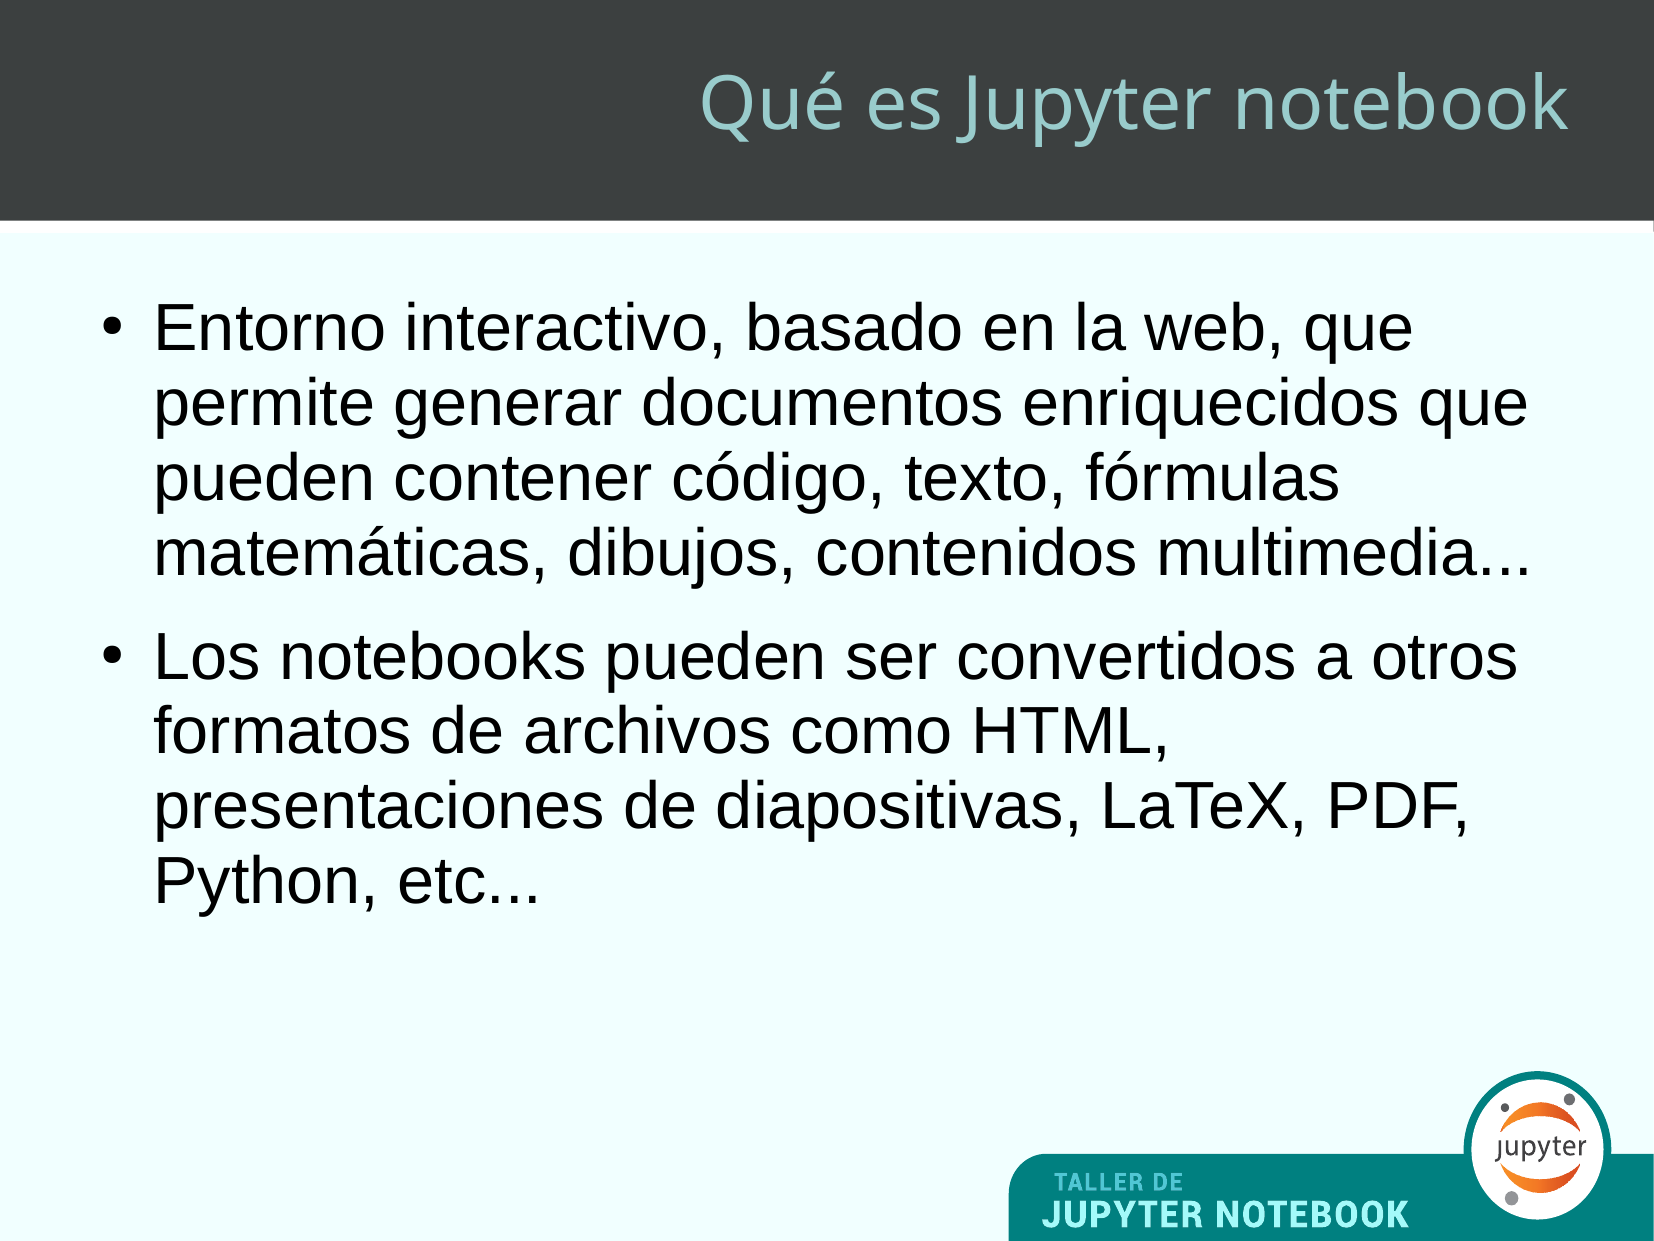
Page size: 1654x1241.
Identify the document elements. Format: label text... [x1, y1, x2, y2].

title Qué es Jupyter notebook [82, 49, 1571, 257]
list Entorno interactivo, basado en la web, que permite generar documentos enriquecidos que pueden contener código, texto, fórmulas matemáticas, dibujos, contenidos multimedia... Los notebooks pueden ser convertidos a otros formatos de archivos como HTML, presentaciones de diapositivas, LaTeX, PDF, Python, etc... [82, 290, 1571, 1010]
